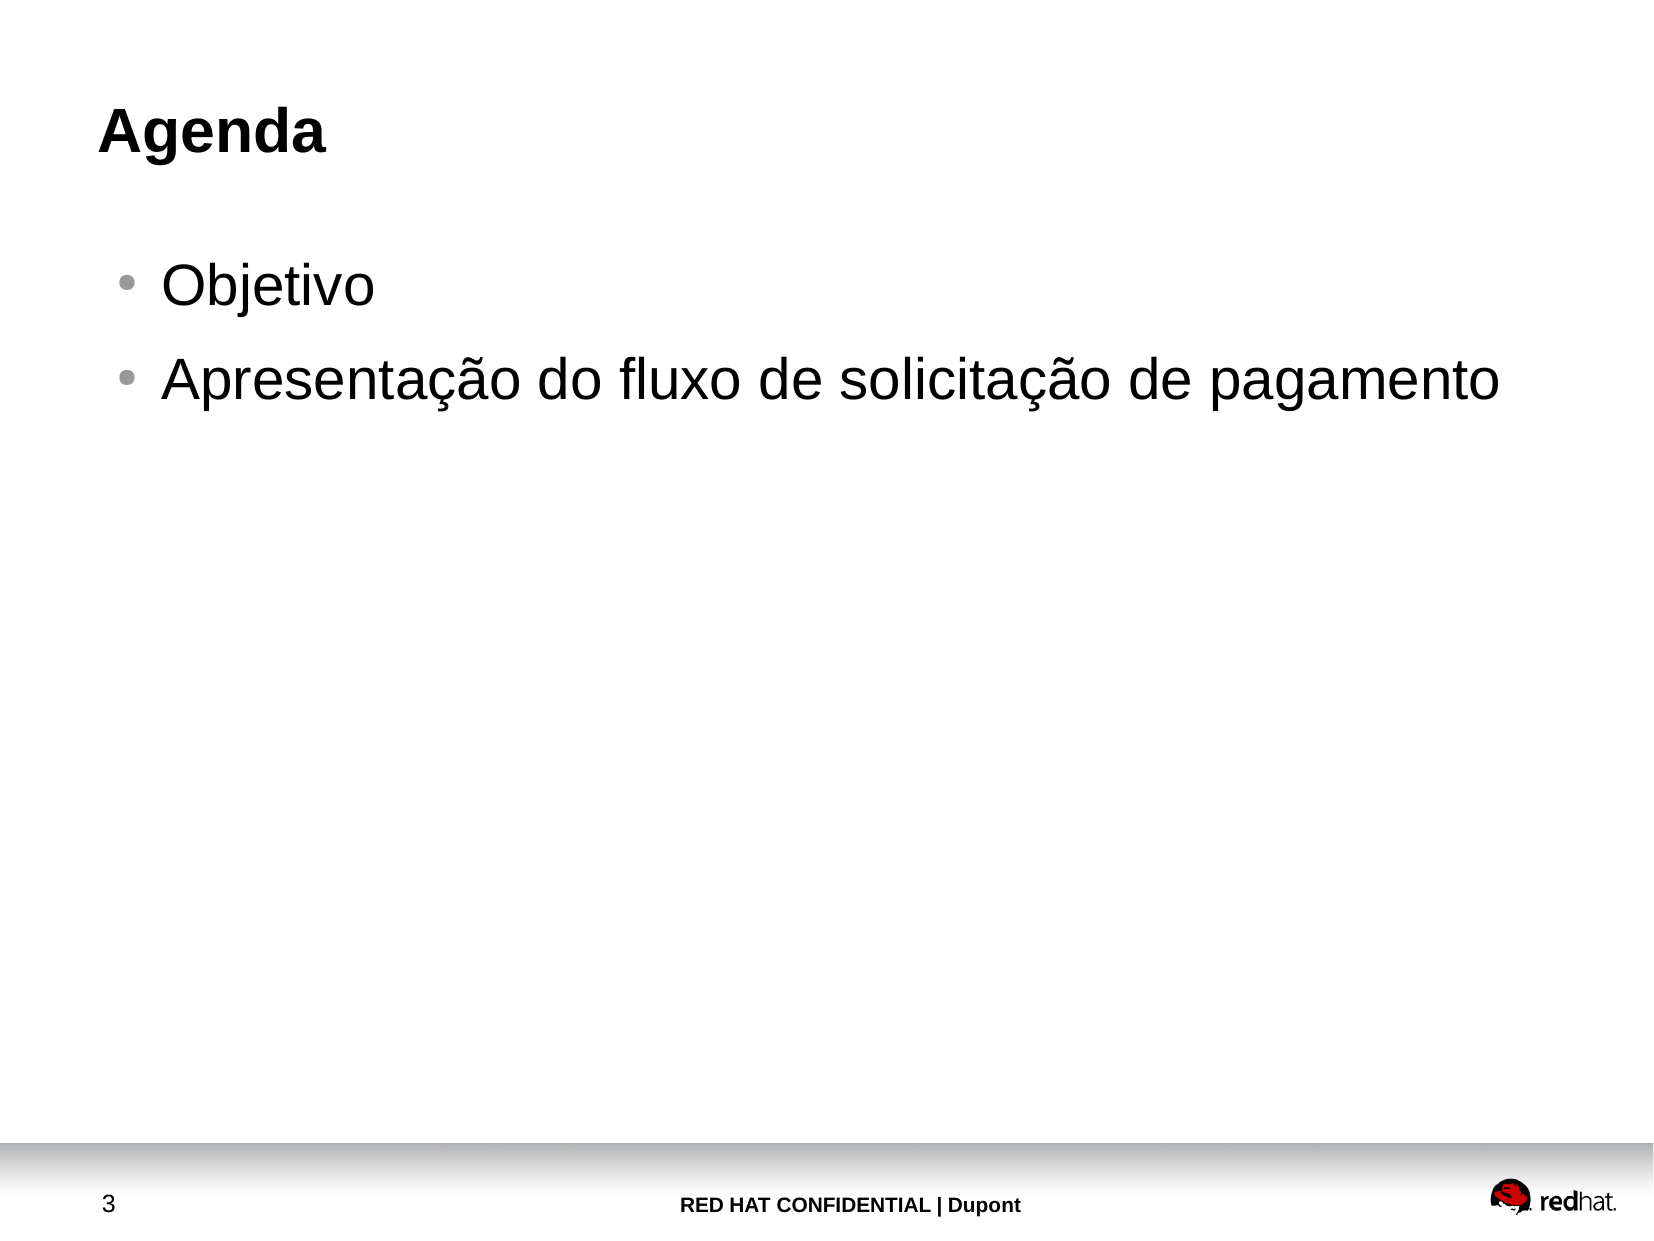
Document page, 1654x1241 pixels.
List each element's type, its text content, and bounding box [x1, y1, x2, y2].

text_box Objetivo Apresentação do fluxo de solicitação de pagamento [86, 244, 1576, 1039]
picture [0, 1143, 1654, 1241]
text_box Agenda [82, 37, 1571, 226]
